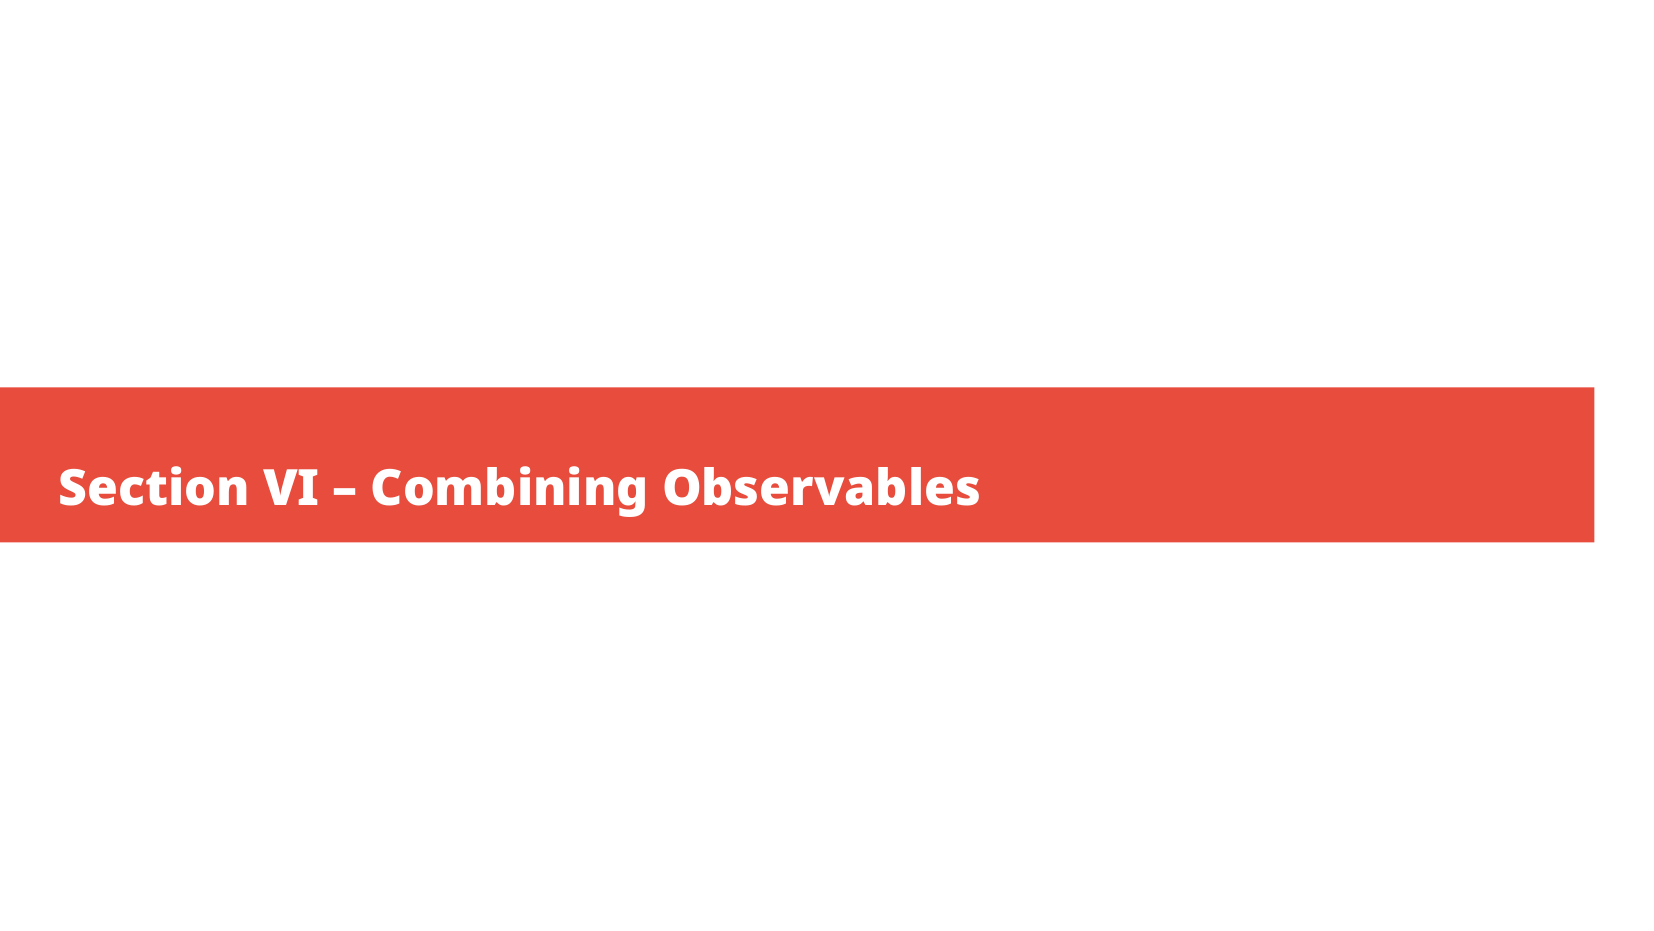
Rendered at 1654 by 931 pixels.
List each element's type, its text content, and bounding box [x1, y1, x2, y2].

title Section VI – Combining Observables [58, 409, 1595, 521]
